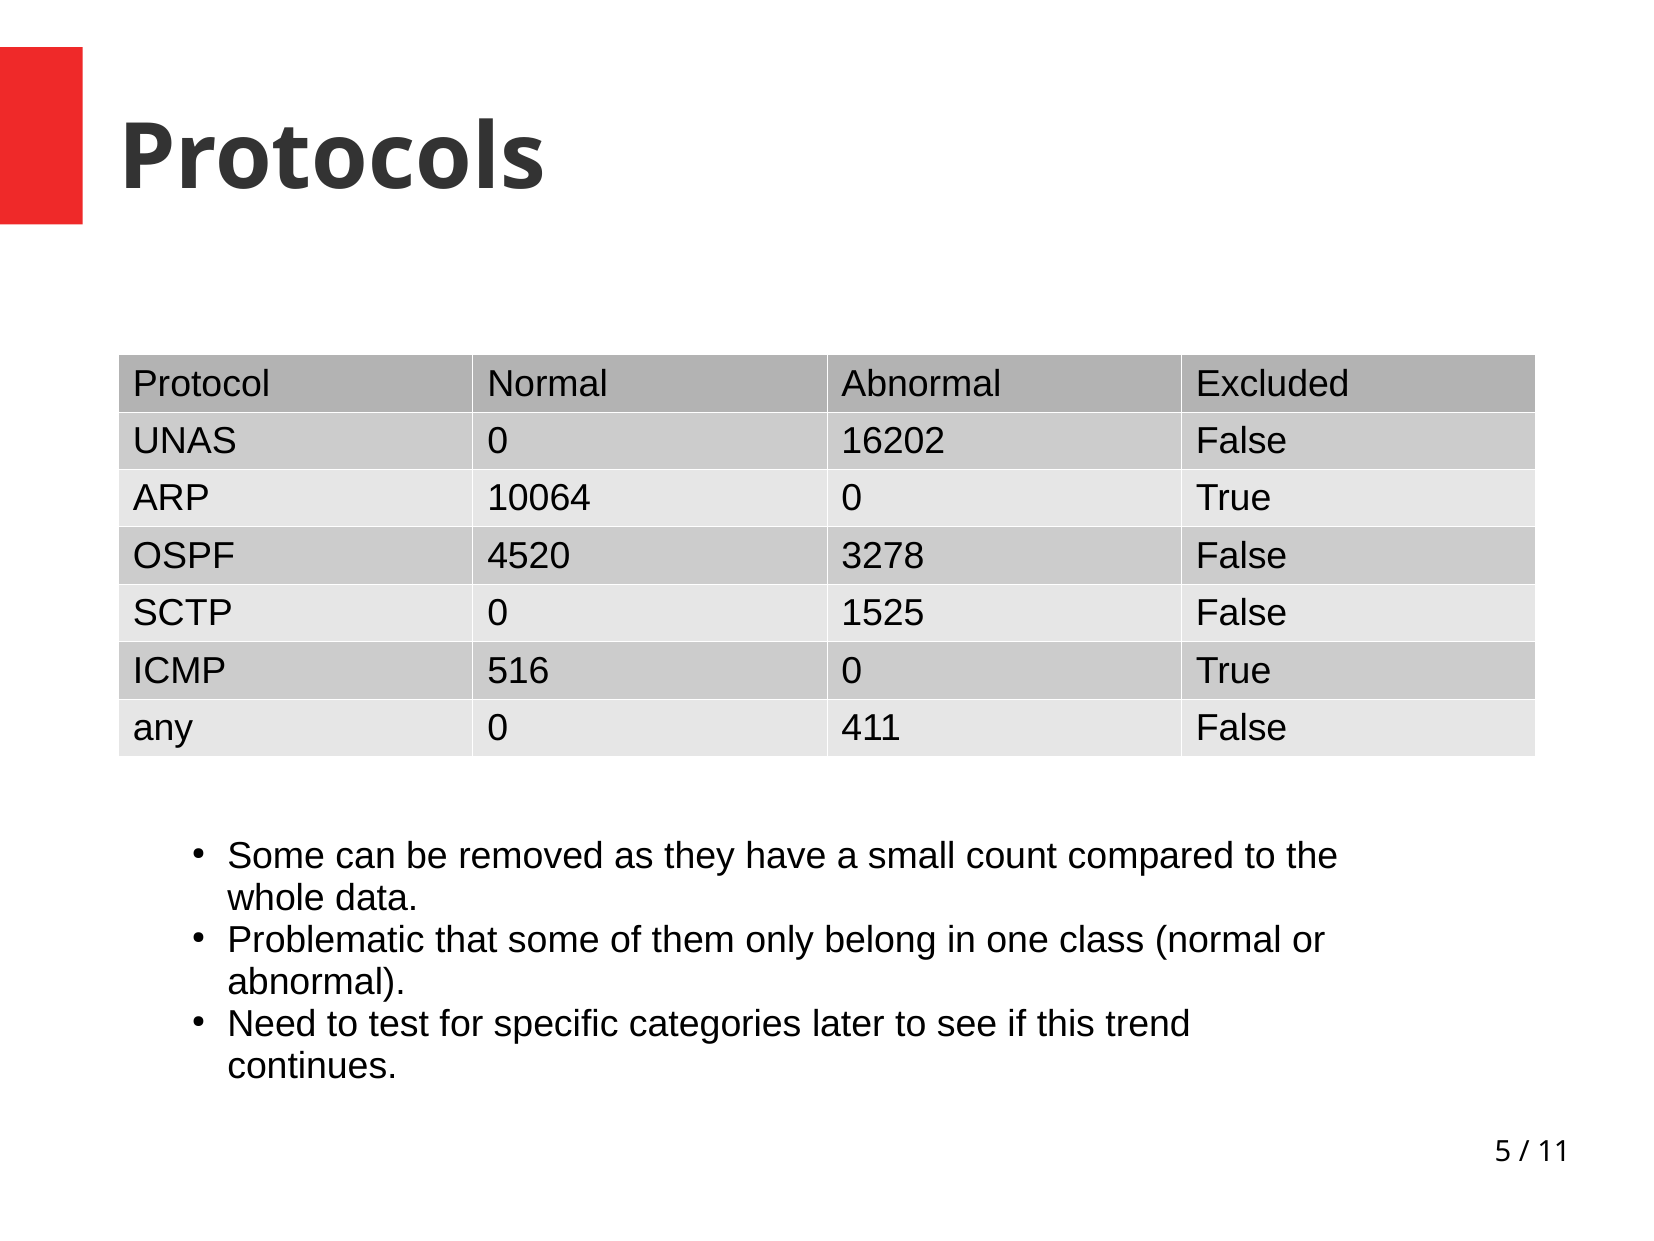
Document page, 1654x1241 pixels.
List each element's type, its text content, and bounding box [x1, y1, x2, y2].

table_cell 10064 [473, 470, 827, 526]
table_cell 411 [828, 700, 1181, 756]
table_cell ICMP [119, 642, 472, 699]
table_cell 4520 [473, 527, 827, 584]
table_header Normal [473, 355, 827, 412]
table_cell UNAS [119, 413, 472, 469]
table_header Protocol [119, 355, 472, 412]
table_cell 0 [473, 413, 827, 469]
table_cell 16202 [828, 413, 1181, 469]
table_cell True [1182, 470, 1535, 526]
table_cell False [1182, 700, 1535, 756]
title Protocols [118, 49, 1571, 257]
text_box Some can be removed as they have a small count compared to the whole data. Problematic that some of them only belong in one class (normal or abnormal). Need to test for specific categories later to see if this trend continues. [177, 826, 1359, 1094]
table_cell 3278 [828, 527, 1181, 584]
table_cell SCTP [119, 585, 472, 641]
table_cell False [1182, 527, 1535, 584]
table_cell False [1182, 413, 1535, 469]
table_cell False [1182, 585, 1535, 641]
table_cell 0 [473, 585, 827, 641]
table_cell 1525 [828, 585, 1181, 641]
table_cell 0 [828, 470, 1181, 526]
table_cell 516 [473, 642, 827, 699]
table_header Excluded [1182, 355, 1535, 412]
table_cell OSPF [119, 527, 472, 584]
table_header Abnormal [828, 355, 1181, 412]
table_cell True [1182, 642, 1535, 699]
table_cell ARP [119, 470, 472, 526]
table_cell 0 [828, 642, 1181, 699]
table_cell 0 [473, 700, 827, 756]
table_cell any [119, 700, 472, 756]
